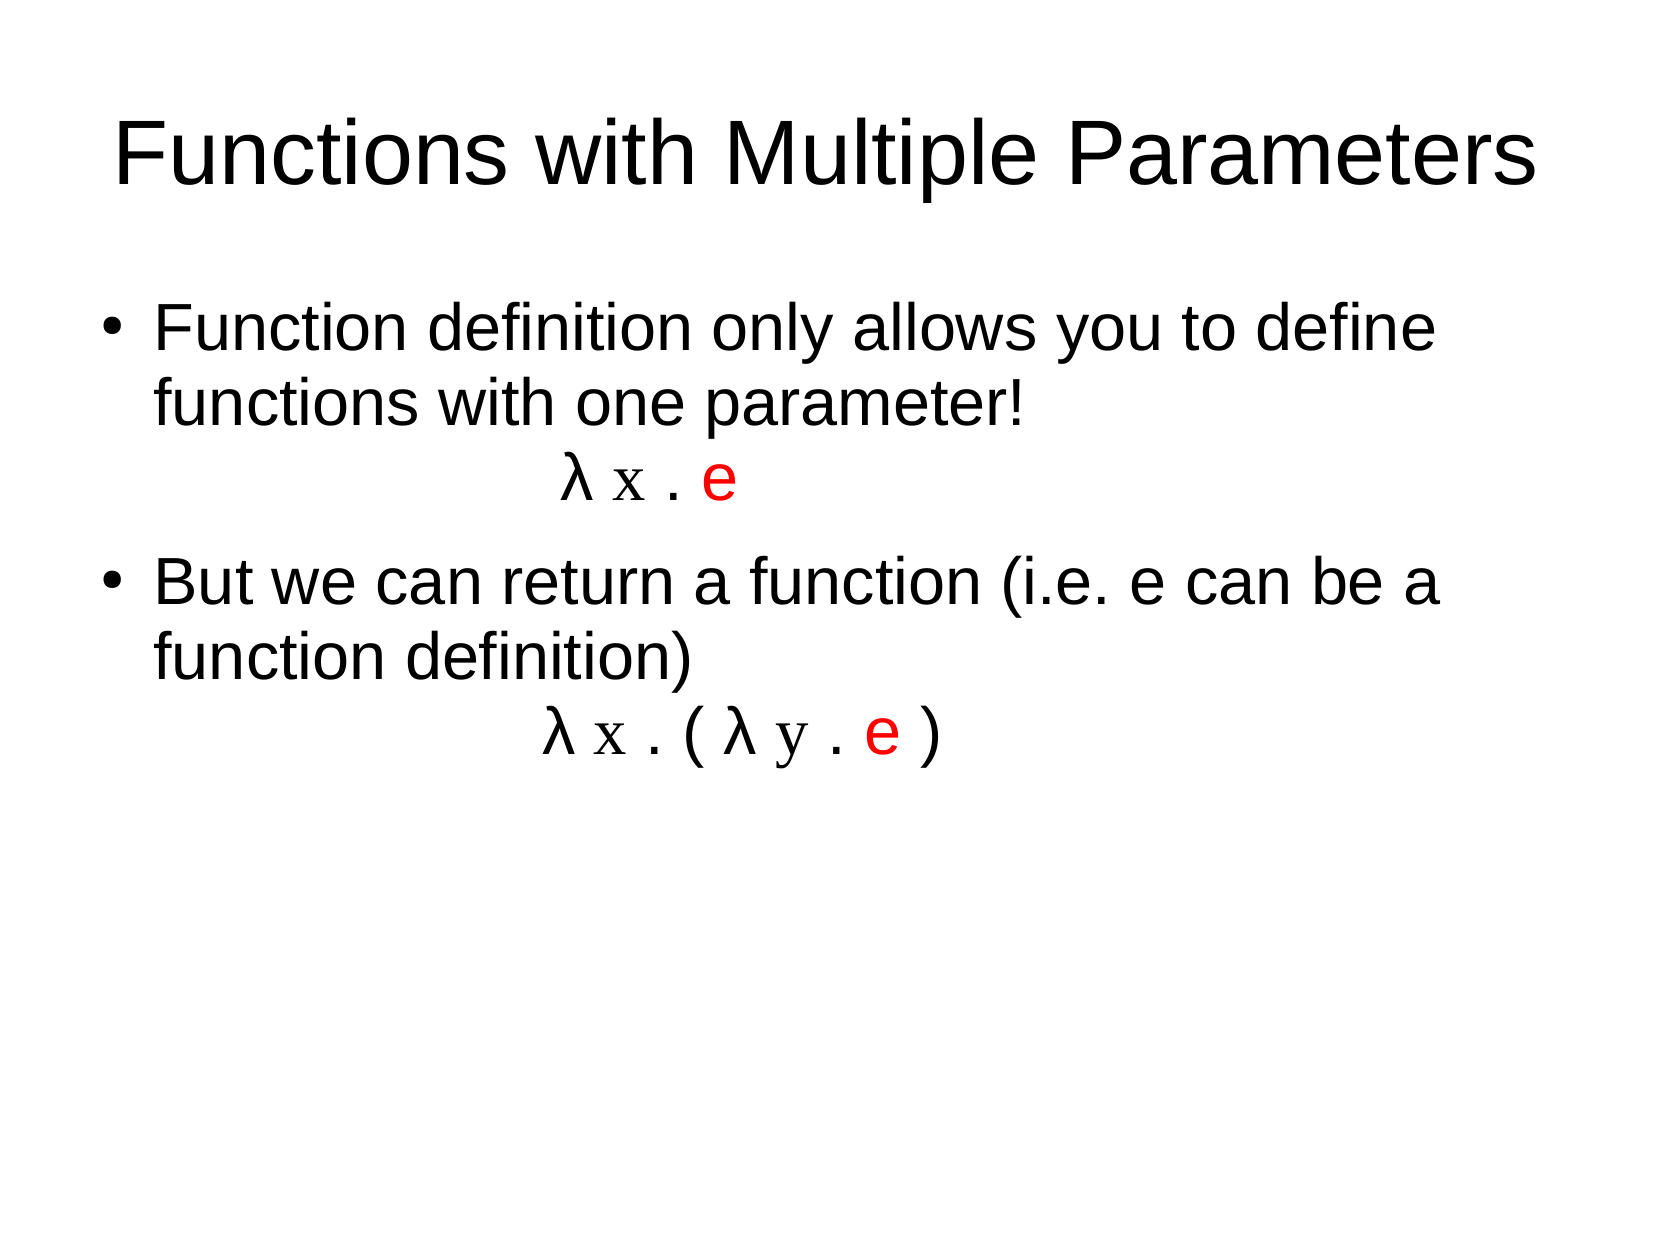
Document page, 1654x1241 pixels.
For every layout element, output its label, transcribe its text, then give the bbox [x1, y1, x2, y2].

title Functions with Multiple Parameters [82, 49, 1571, 257]
list Function definition only allows you to define functions with one parameter! λ x . e But we can return a function (i.e. e can be a function definition) λ x . ( λ y . e ) [82, 290, 1571, 1010]
